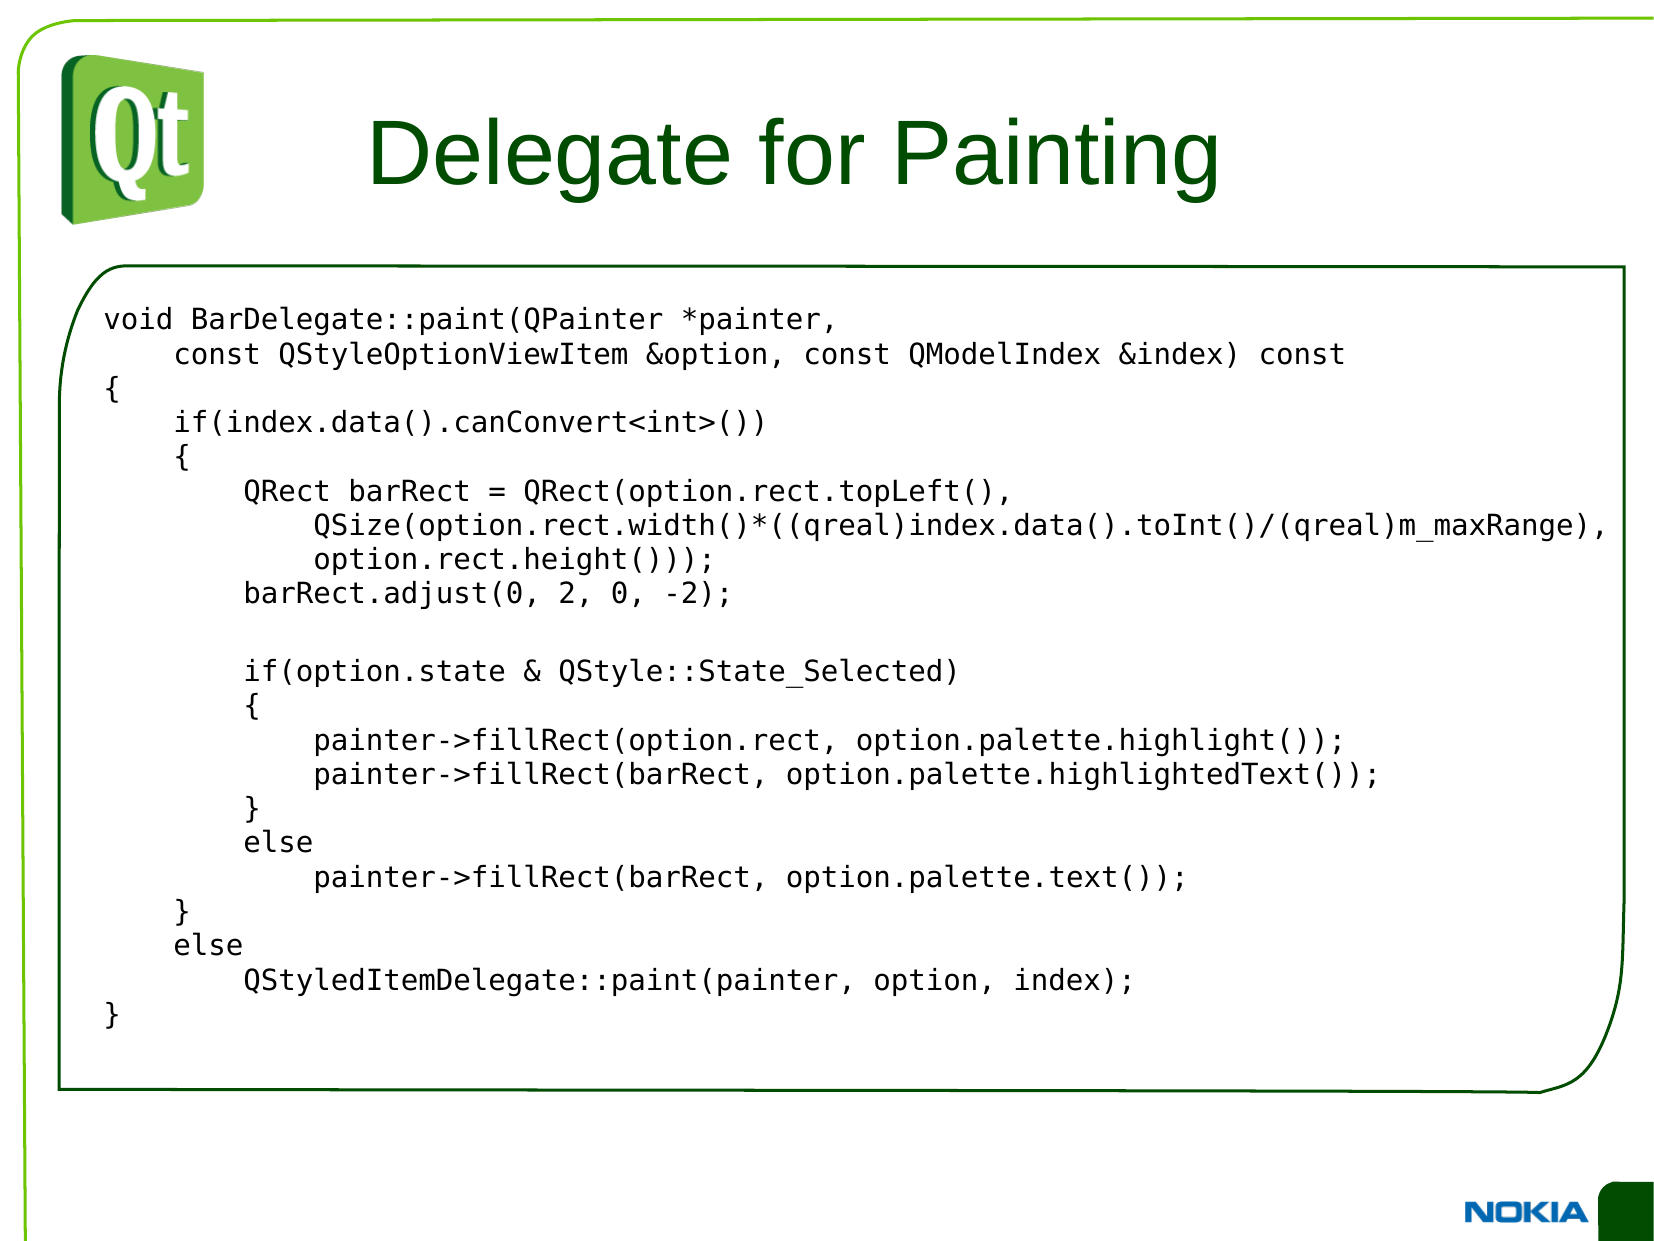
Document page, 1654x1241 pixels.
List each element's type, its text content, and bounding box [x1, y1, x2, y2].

text_box void BarDelegate::paint(QPainter *painter, const QStyleOptionViewItem &option, const QModelIndex &index) const { if(index.data().canConvert<int>()) { QRect barRect = QRect(option.rect.topLeft(), QSize(option.rect.width()*((qreal)index.data().toInt()/(qreal)m_maxRange), option.rect.height())); barRect.adjust(0, 2, 0, -2); if(option.state & QStyle::State_Selected) { painter->fillRect(option.rect, option.palette.highlight()); painter->fillRect(barRect, option.palette.highlightedText()); } else painter->fillRect(barRect, option.palette.text()); } else QStyledItemDelegate::paint(painter, option, index); } [1591, 295, 1629, 1068]
text_box void BarDelegate::paint(QPainter *painter, const QStyleOptionViewItem &option, const QModelIndex &index) const { if(index.data().canConvert<int>()) { QRect barRect = QRect(option.rect.topLeft(), QSize(option.rect.width()*((qreal)index.data().toInt()/(qreal)m_maxRange), option.rect.height())); barRect.adjust(0, 2, 0, -2); if(option.state & QStyle::State_Selected) { painter->fillRect(option.rect, option.palette.highlight()); painter->fillRect(barRect, option.palette.highlightedText()); } else painter->fillRect(barRect, option.palette.text()); } else QStyledItemDelegate::paint(painter, option, index); } [88, 295, 1622, 1068]
title Delegate for Painting [257, 49, 1333, 257]
picture [61, 55, 204, 225]
picture [1465, 1201, 1589, 1223]
